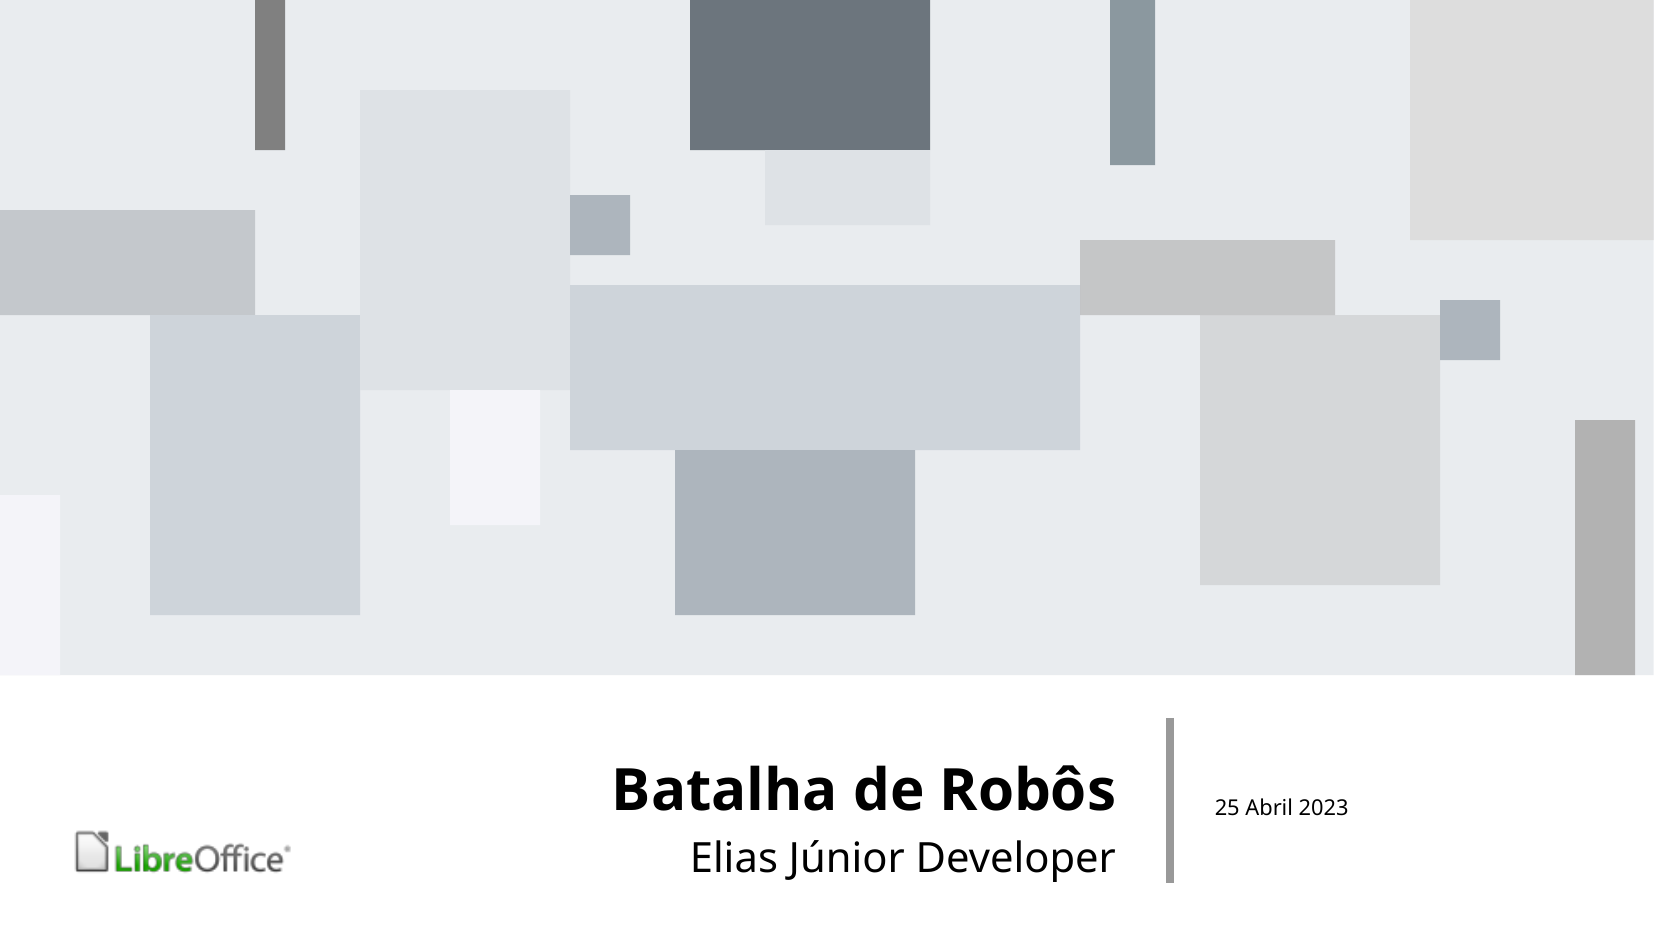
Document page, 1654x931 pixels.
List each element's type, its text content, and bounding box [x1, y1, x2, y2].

text_box Batalha de Robôs Elias Júnior Developer [442, 740, 1131, 931]
text_box 25 Abril 2023 [1200, 784, 1591, 829]
picture [70, 826, 296, 877]
